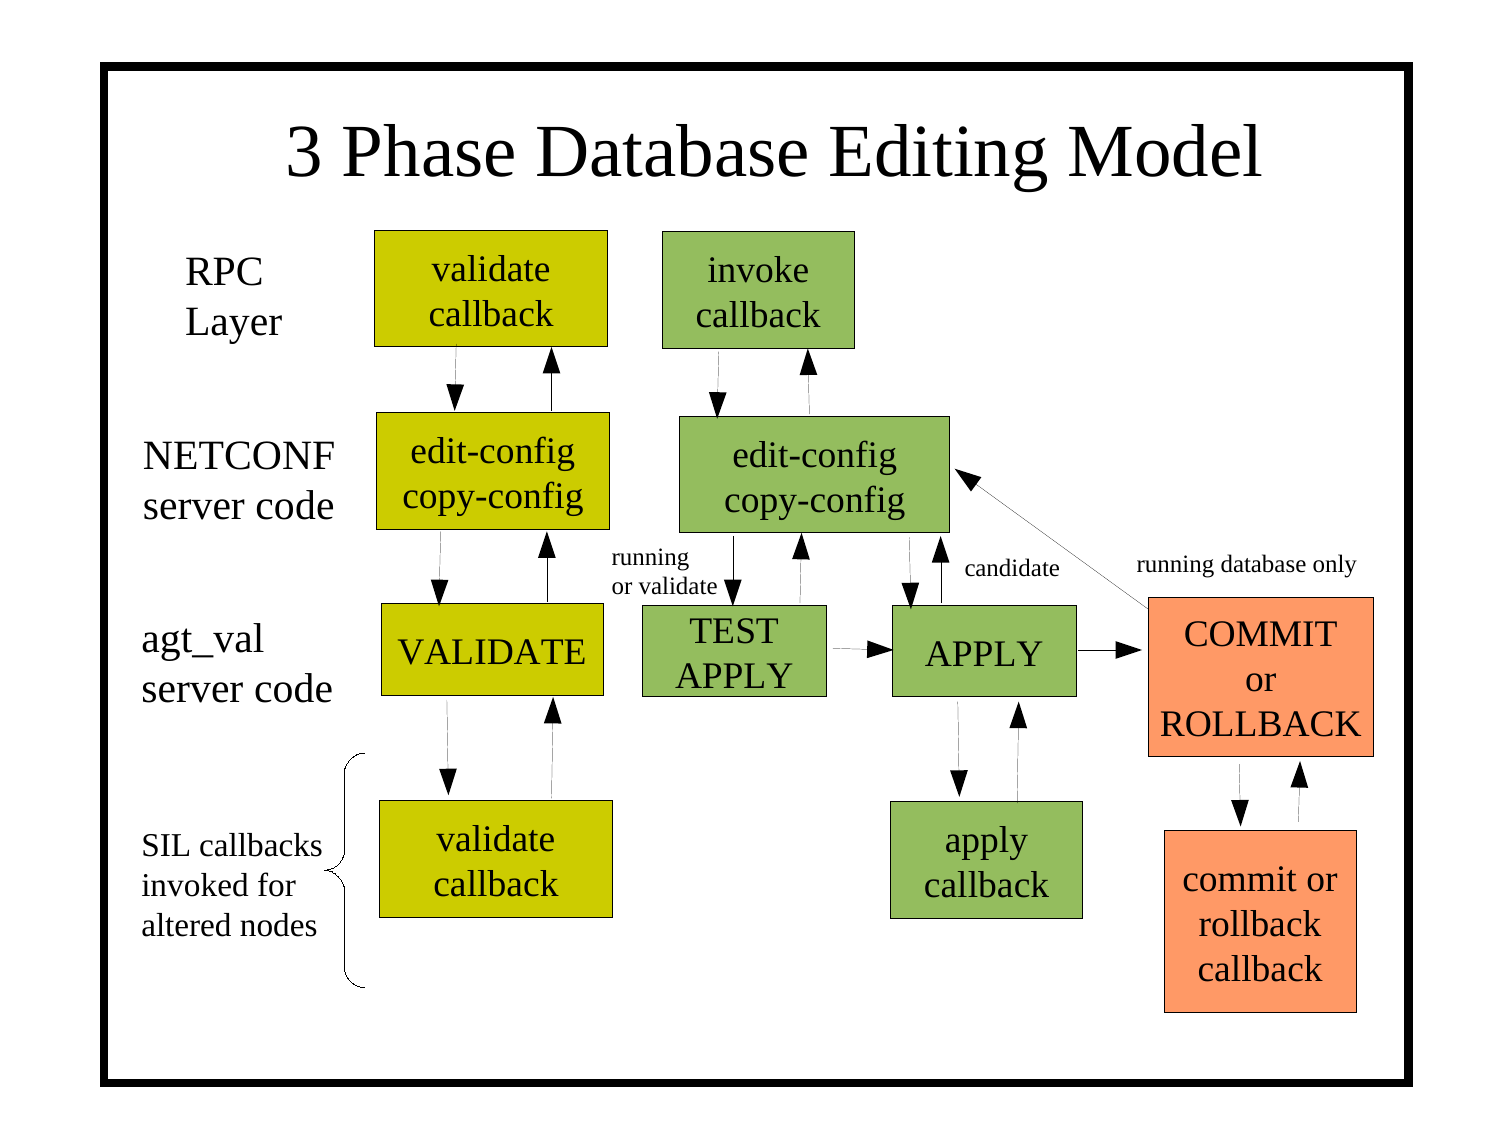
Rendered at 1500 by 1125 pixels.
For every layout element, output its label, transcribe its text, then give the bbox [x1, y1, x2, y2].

text_box 3 Phase Database Editing Model [270, 94, 1280, 200]
text_box invoke callback [662, 231, 855, 349]
text_box NETCONF server code [128, 420, 369, 536]
text_box running or validate [596, 532, 733, 608]
text_box APPLY [892, 605, 1077, 697]
text_box SIL callbacks invoked for altered nodes [126, 815, 339, 951]
text_box edit-config copy-config [679, 416, 950, 533]
text_box validate callback [379, 800, 613, 918]
text_box agt_val server code [126, 603, 368, 719]
text_box VALIDATE [381, 603, 604, 696]
text_box validate callback [374, 230, 608, 347]
text_box edit-config copy-config [376, 412, 610, 530]
text_box candidate [1059, 543, 1076, 555]
text_box COMMIT or ROLLBACK [1148, 597, 1374, 757]
text_box RPC Layer [170, 235, 304, 351]
text_box running database only [1121, 540, 1372, 600]
text_box commit or rollback callback [1164, 830, 1357, 1013]
text_box apply callback [890, 801, 1083, 919]
text_box candidate [949, 543, 1076, 594]
text_box TEST APPLY [642, 605, 827, 697]
